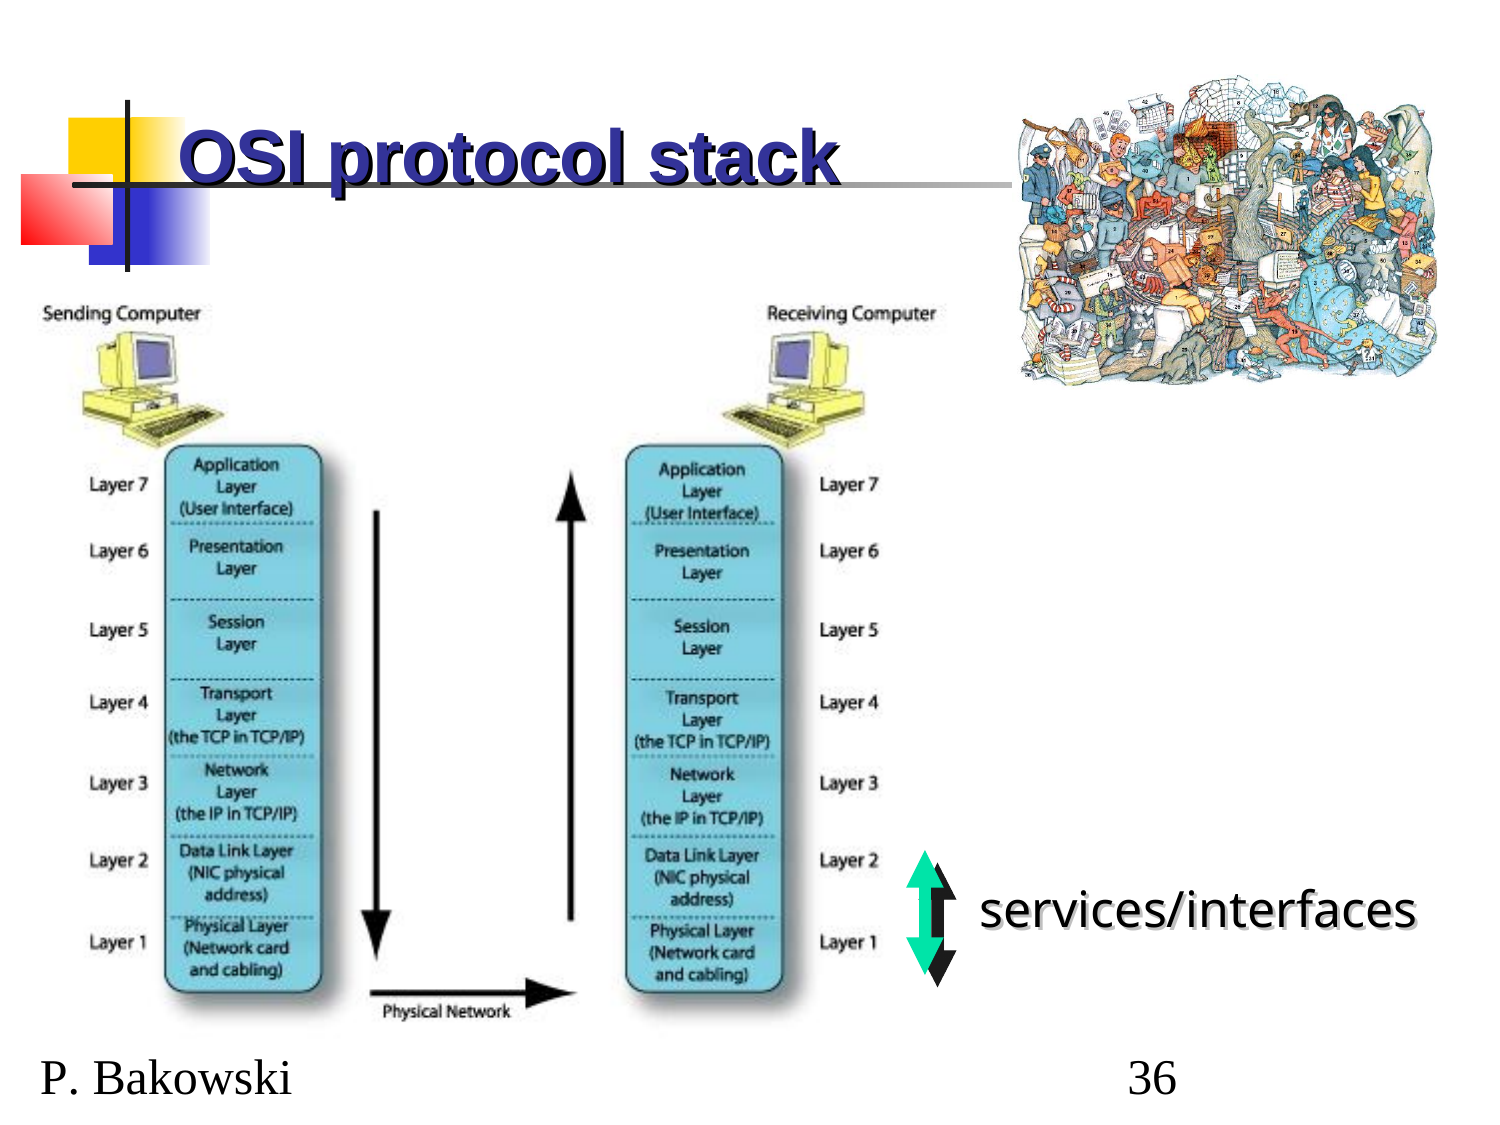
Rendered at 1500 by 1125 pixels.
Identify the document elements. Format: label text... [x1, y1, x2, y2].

picture [1012, 74, 1438, 461]
title OSI protocol stack [162, 99, 1012, 288]
text_box services/interfaces [933, 869, 1465, 946]
picture [37, 272, 963, 1051]
